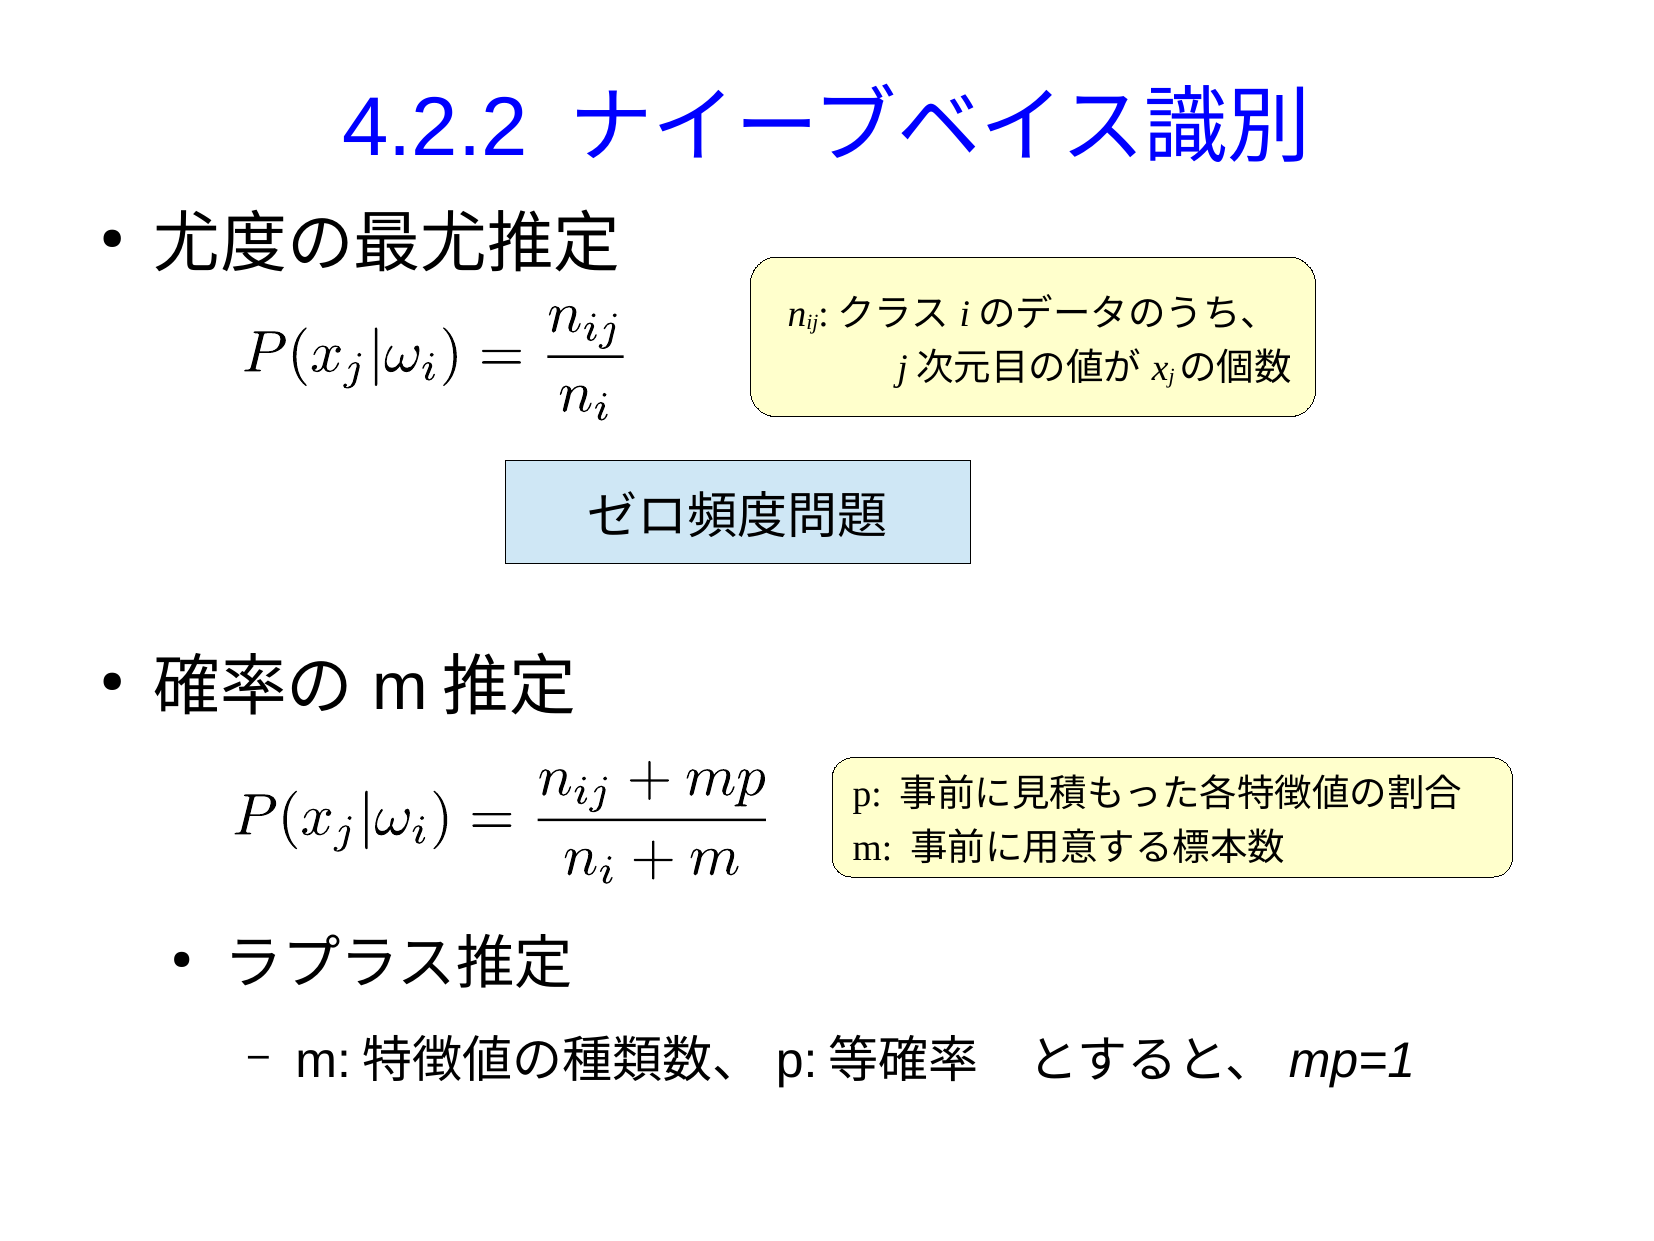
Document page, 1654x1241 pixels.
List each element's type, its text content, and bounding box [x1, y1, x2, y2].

title 4.2.2 ナイーブベイス識別 [82, 49, 1571, 195]
text_box [241, 305, 624, 421]
text_box nij:クラスiのデータのうち、 j次元目の値がxjの個数 [750, 257, 1316, 417]
list 確率のm推定 ラプラス推定 m:特徴値の種類数、p:等確率 とすると、mp=1 [82, 637, 1571, 1195]
list 尤度の最尤推定 [82, 195, 1571, 494]
text_box [232, 760, 766, 884]
text_box ゼロ頻度問題 [505, 460, 971, 564]
text_box p: 事前に見積もった各特徴値の割合 m: 事前に用意する標本数 [832, 757, 1513, 878]
